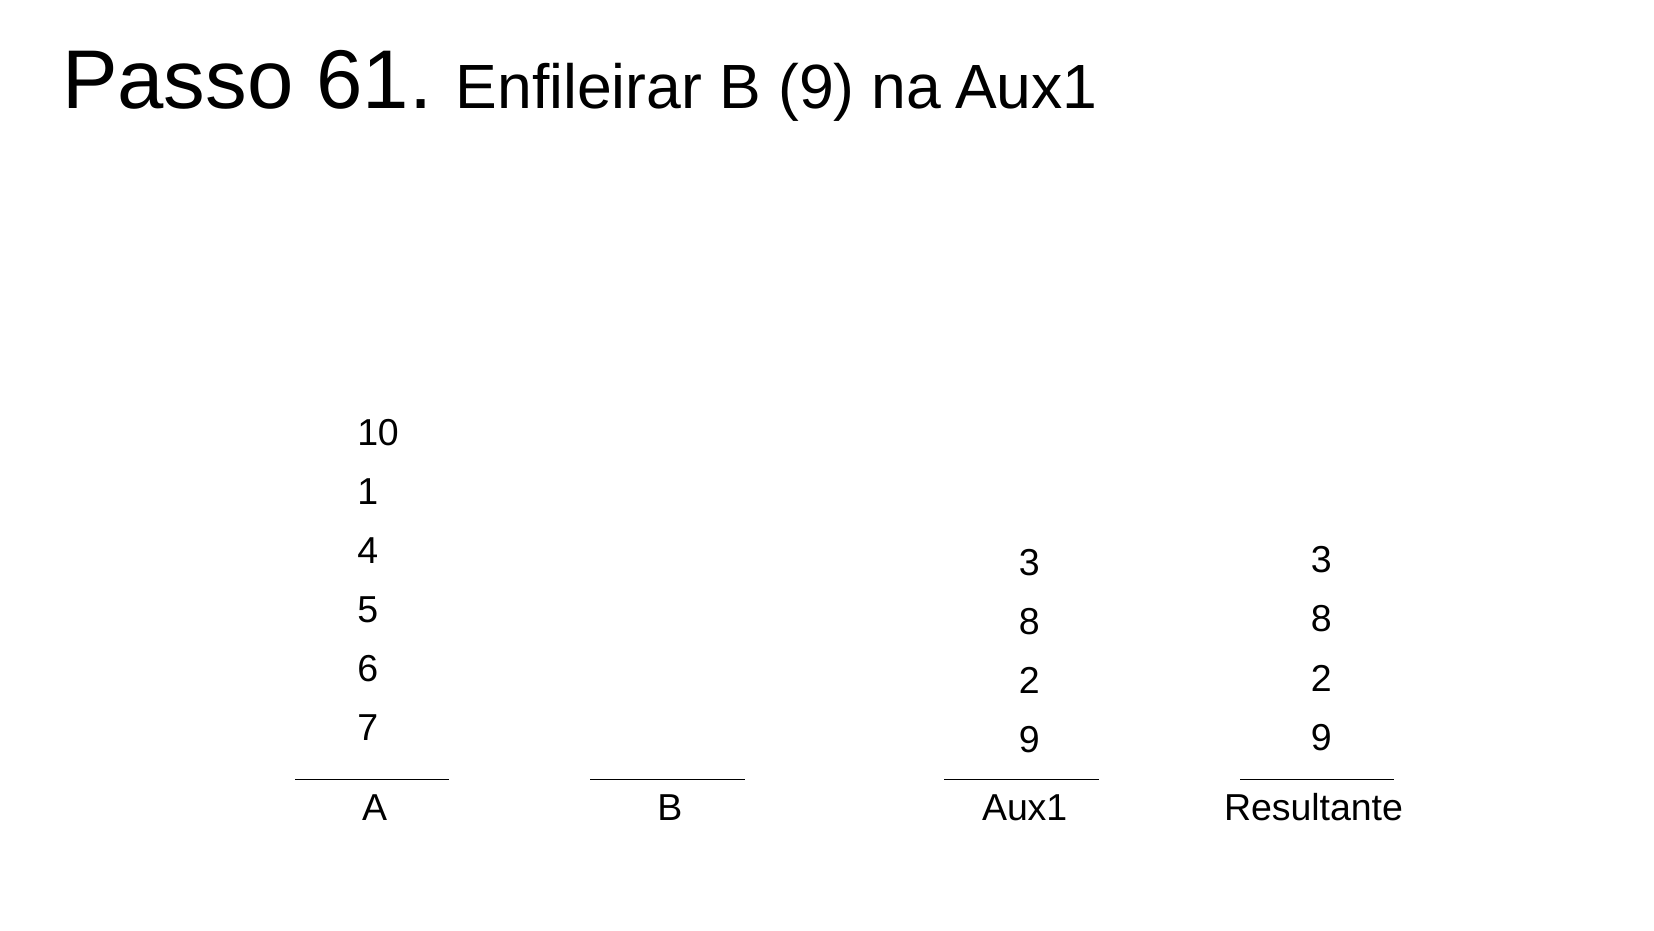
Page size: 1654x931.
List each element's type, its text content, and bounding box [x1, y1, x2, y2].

text_box B [642, 780, 698, 837]
text_box Aux1 [967, 780, 1083, 837]
text_box 2 [1296, 649, 1347, 707]
text_box 1 [342, 462, 426, 520]
text_box 9 [1296, 708, 1347, 766]
text_box 3 [1296, 531, 1347, 589]
text_box A [347, 779, 508, 837]
text_box 3 [1003, 533, 1055, 591]
text_box 9 [1004, 710, 1055, 768]
text_box 5 [342, 580, 426, 638]
text_box 8 [1003, 592, 1055, 650]
text_box 2 [1003, 651, 1055, 709]
text_box Passo 61. Enfileirar B (9) na Aux1 [47, 25, 1607, 274]
text_box 8 [1296, 590, 1347, 648]
text_box Resultante [1209, 779, 1418, 837]
text_box 4 [342, 521, 426, 579]
text_box 7 [342, 699, 426, 756]
text_box 10 [342, 403, 426, 461]
text_box 6 [342, 640, 426, 697]
